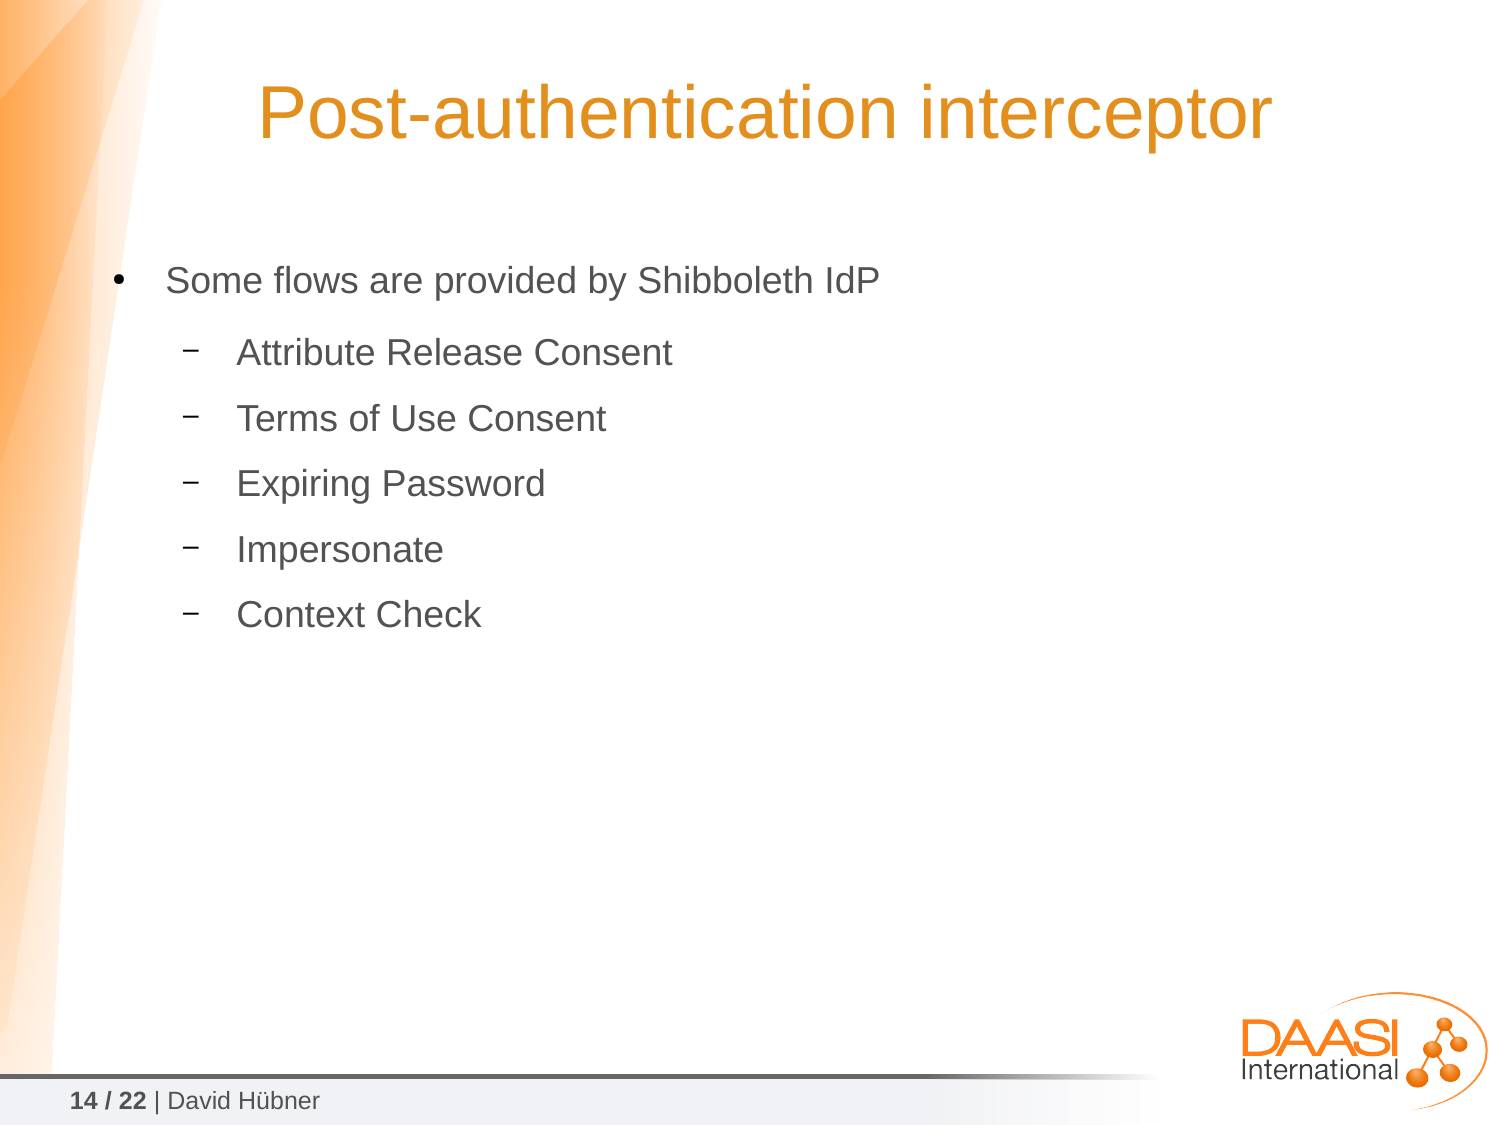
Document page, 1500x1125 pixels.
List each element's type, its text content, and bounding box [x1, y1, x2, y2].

list Some flows are provided by Shibboleth IdP Attribute Release Consent Terms of Use Consent Expiring Password Impersonate Context Check [94, 259, 1371, 913]
title Post-authentication interceptor [91, 48, 1441, 178]
picture [1240, 992, 1500, 1111]
